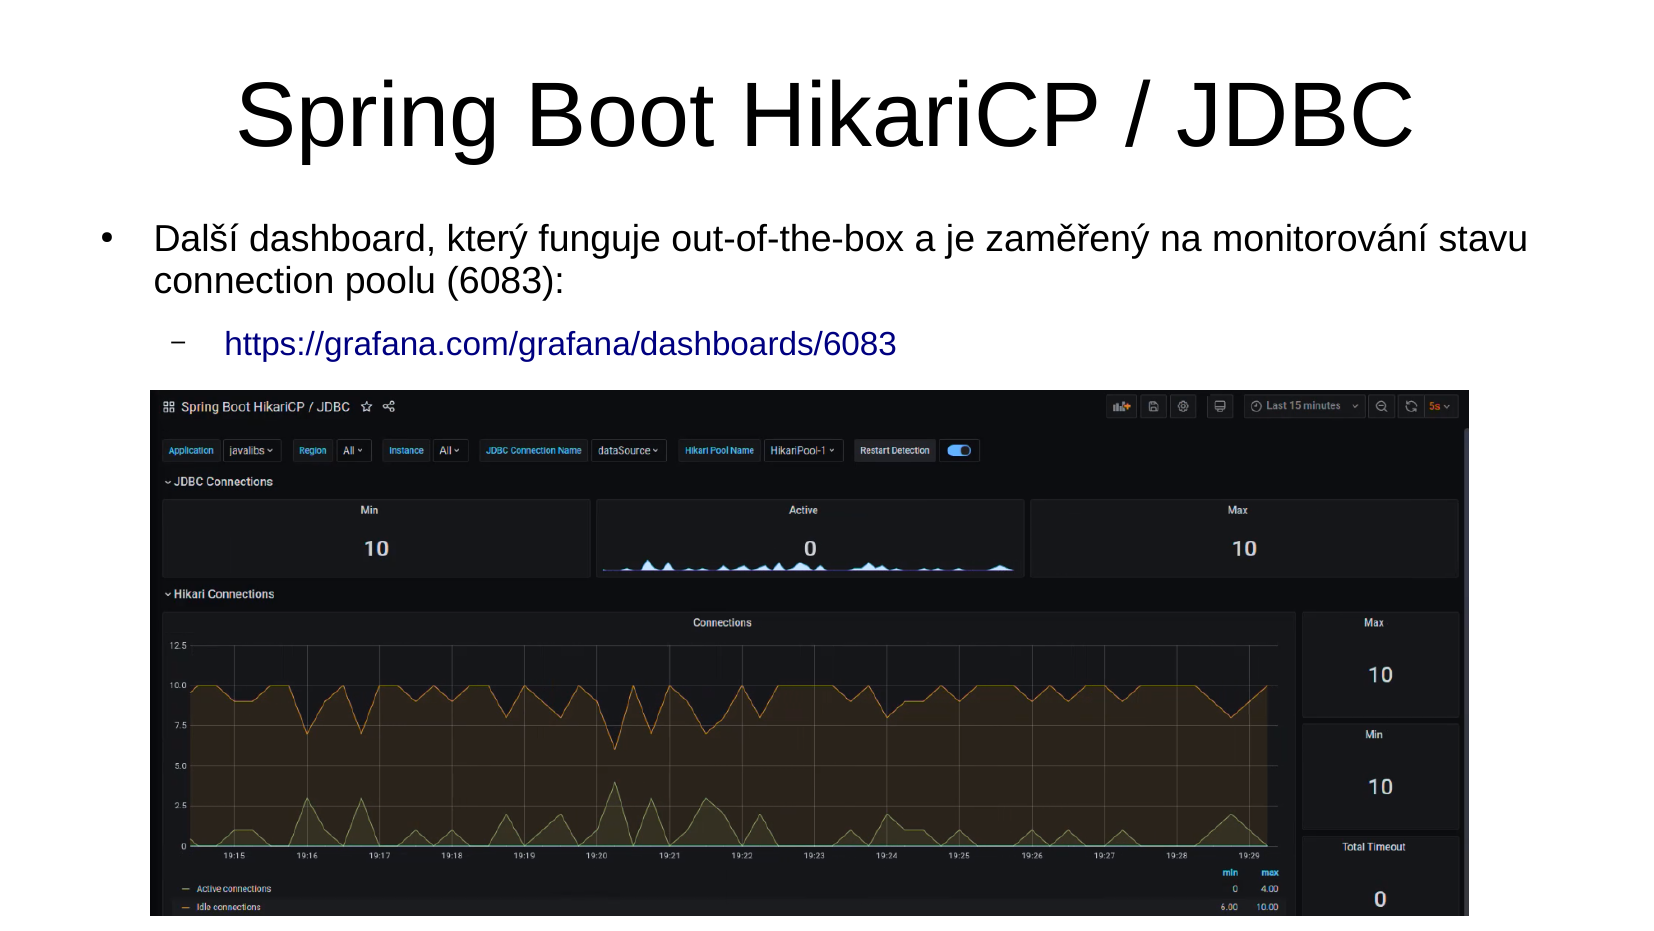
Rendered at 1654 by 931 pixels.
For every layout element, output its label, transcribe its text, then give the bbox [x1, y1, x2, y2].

title Spring Boot HikariCP / JDBC [82, 37, 1571, 193]
picture [150, 390, 1471, 916]
list Další dashboard, který funguje out-of-the-box a je zaměřený na monitorování stavu connection poolu (6083): https://grafana.com/grafana/dashboards/6083 [82, 217, 1571, 758]
